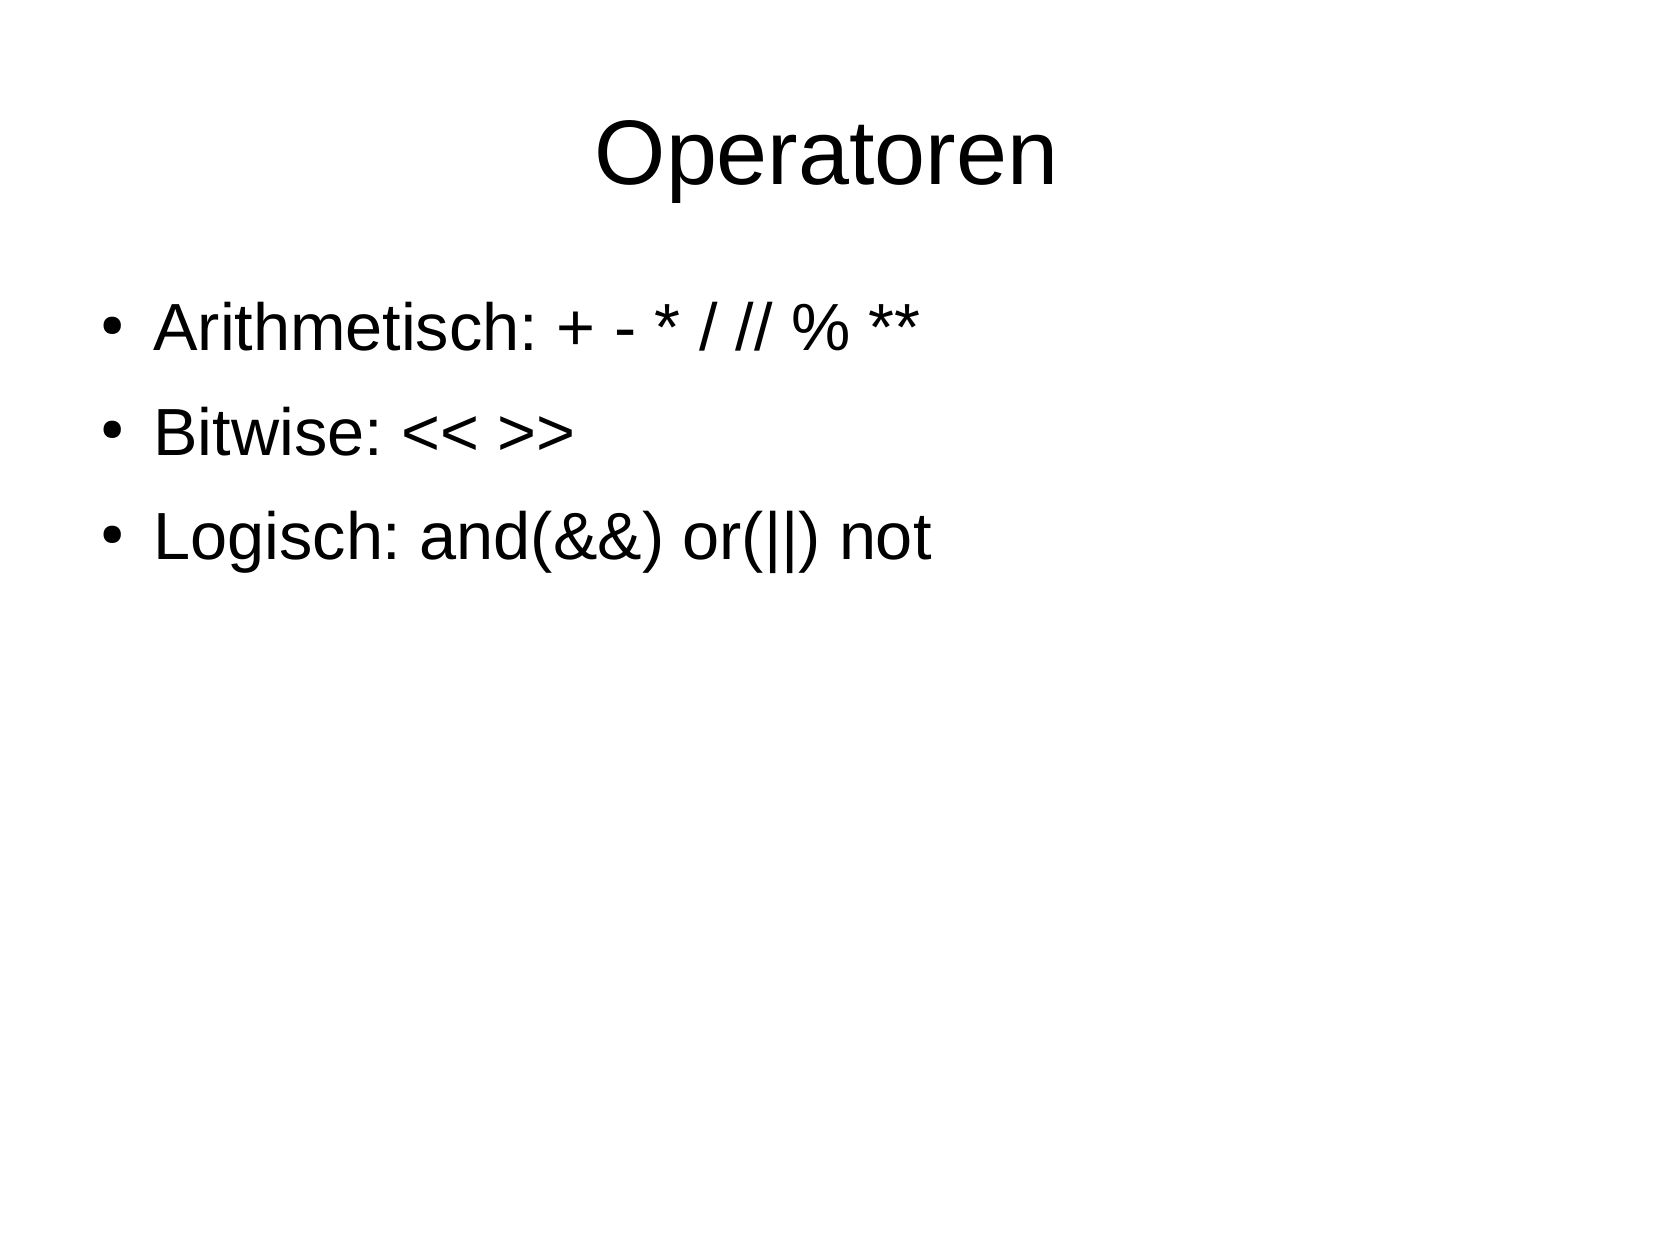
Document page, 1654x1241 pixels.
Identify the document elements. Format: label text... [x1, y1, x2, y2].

list Arithmetisch: + - * / // % ** Bitwise: << >> Logisch: and(&&) or(||) not [82, 290, 1571, 1010]
title Operatoren [82, 49, 1571, 257]
